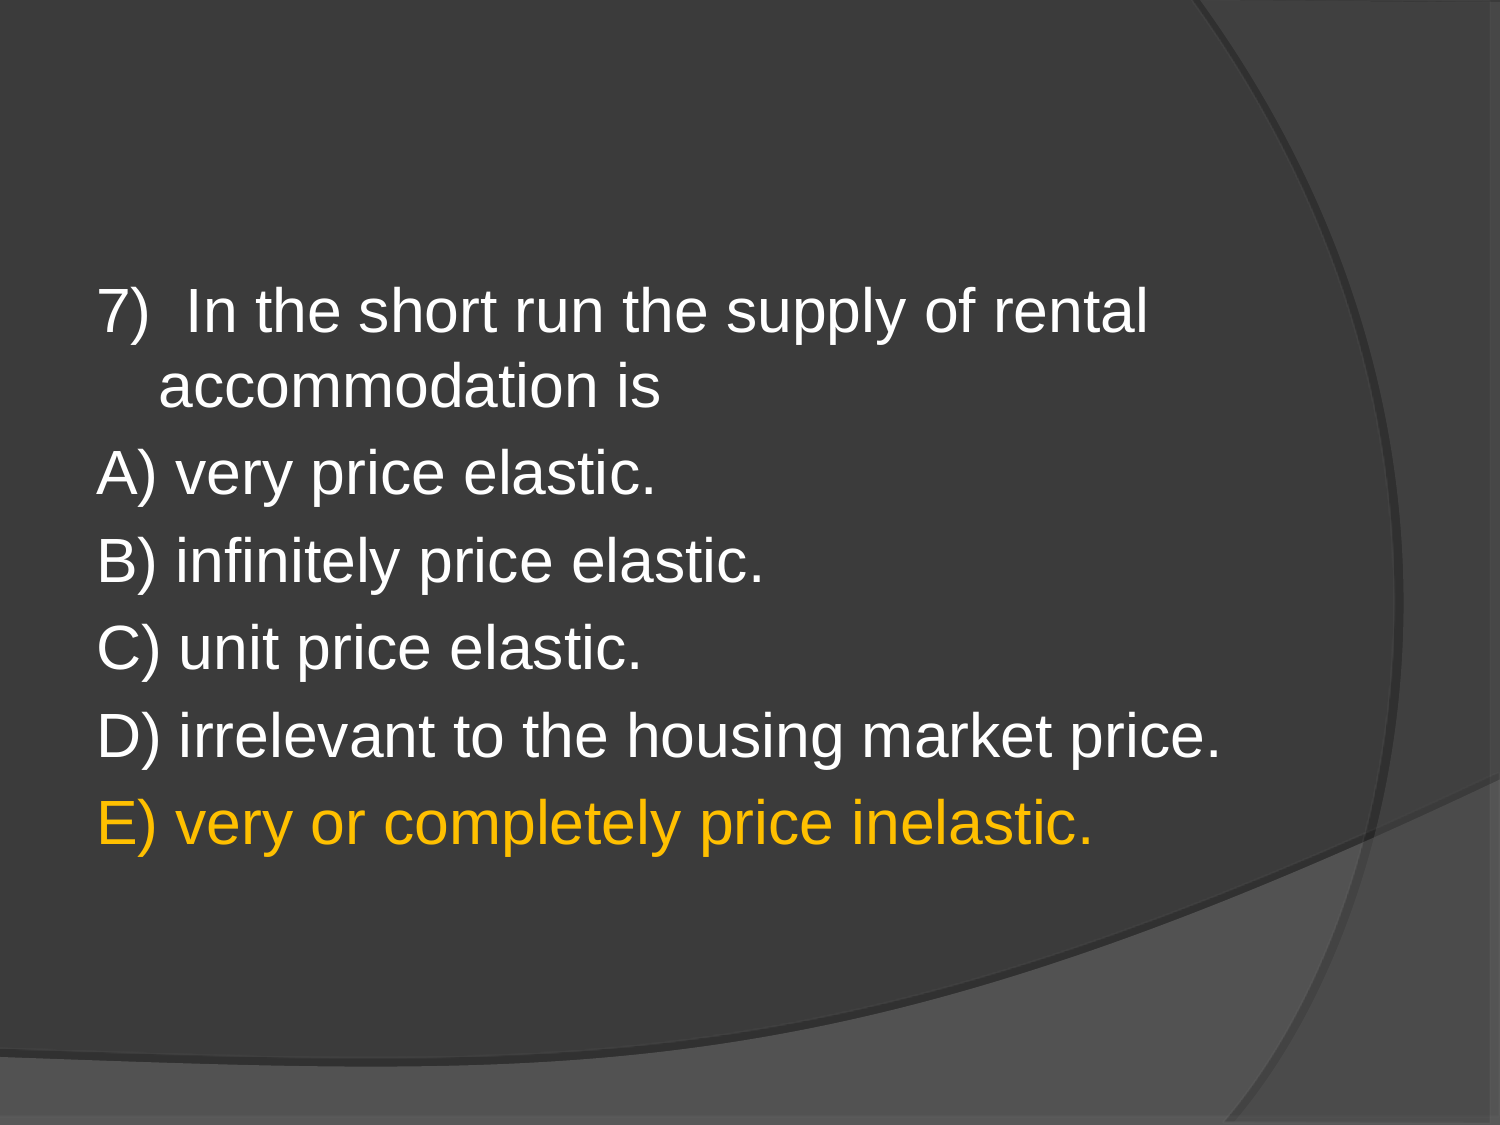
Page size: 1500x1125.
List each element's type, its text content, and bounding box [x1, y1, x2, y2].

list 7) In the short run the supply of rental accommodation is A) very price elastic. B) infinitely price elastic. C) unit price elastic. D) irrelevant to the housing market price. E) very or completely price inelastic. [75, 262, 1300, 1005]
